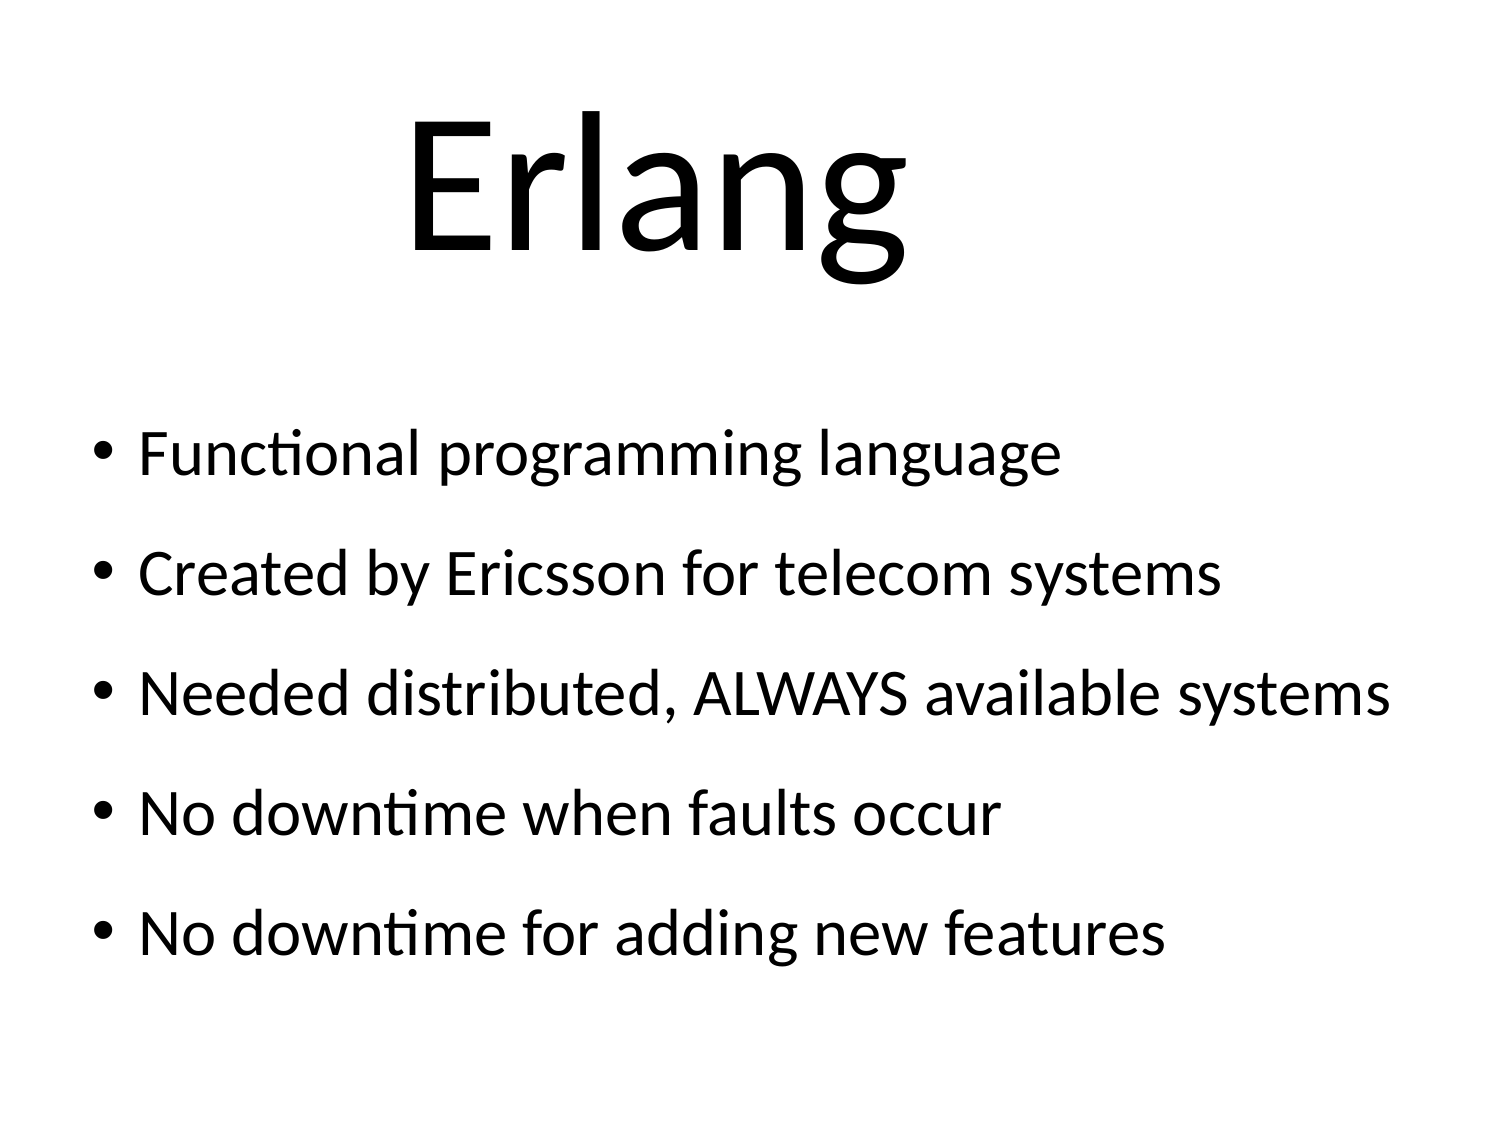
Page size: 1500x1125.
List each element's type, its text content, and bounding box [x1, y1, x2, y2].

text_box Functional programming language Created by Ericsson for telecom systems Needed distributed, ALWAYS available systems No downtime when faults occur No downtime for adding new features [76, 361, 1459, 983]
text_box Erlang [386, 42, 1072, 301]
